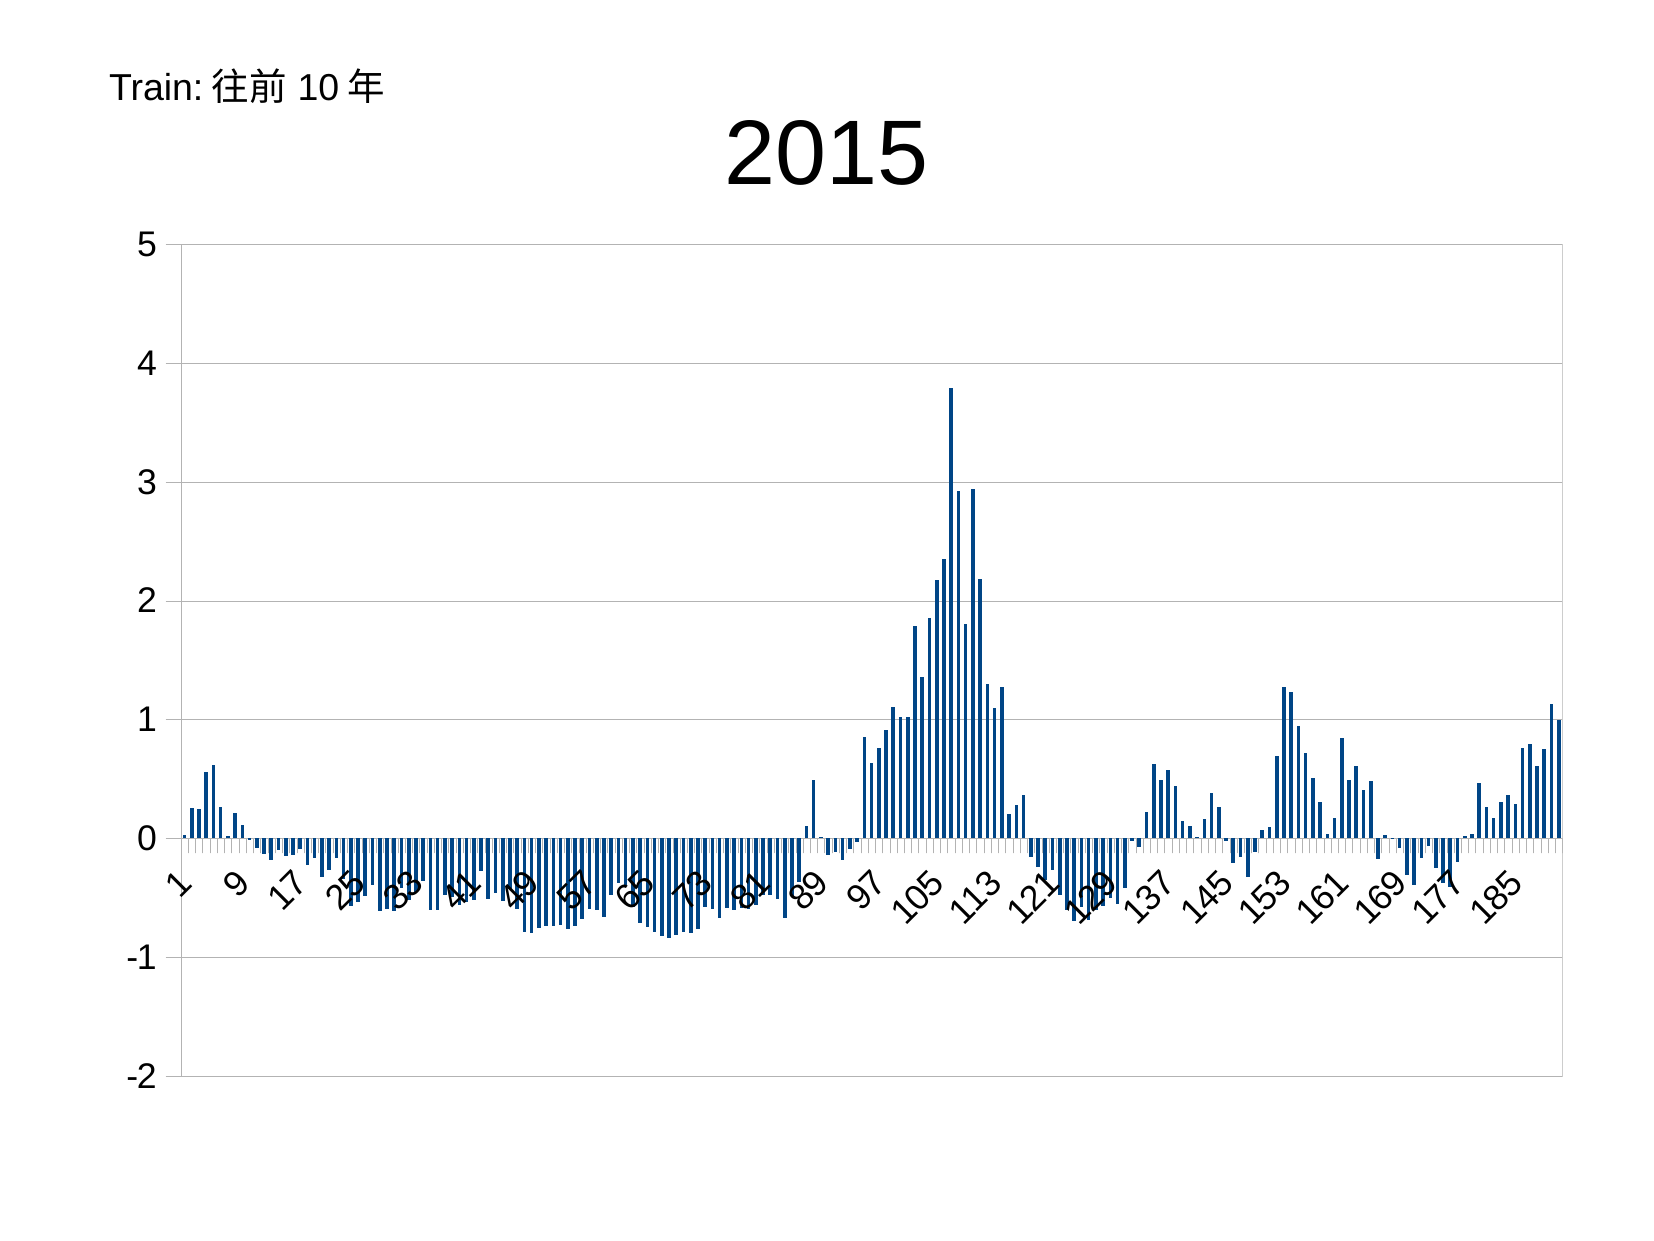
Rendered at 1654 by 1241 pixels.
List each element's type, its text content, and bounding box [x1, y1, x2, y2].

picture [126, 224, 1563, 1099]
text_box Train:往前10年 [94, 49, 497, 109]
title 2015 [82, 49, 1571, 257]
